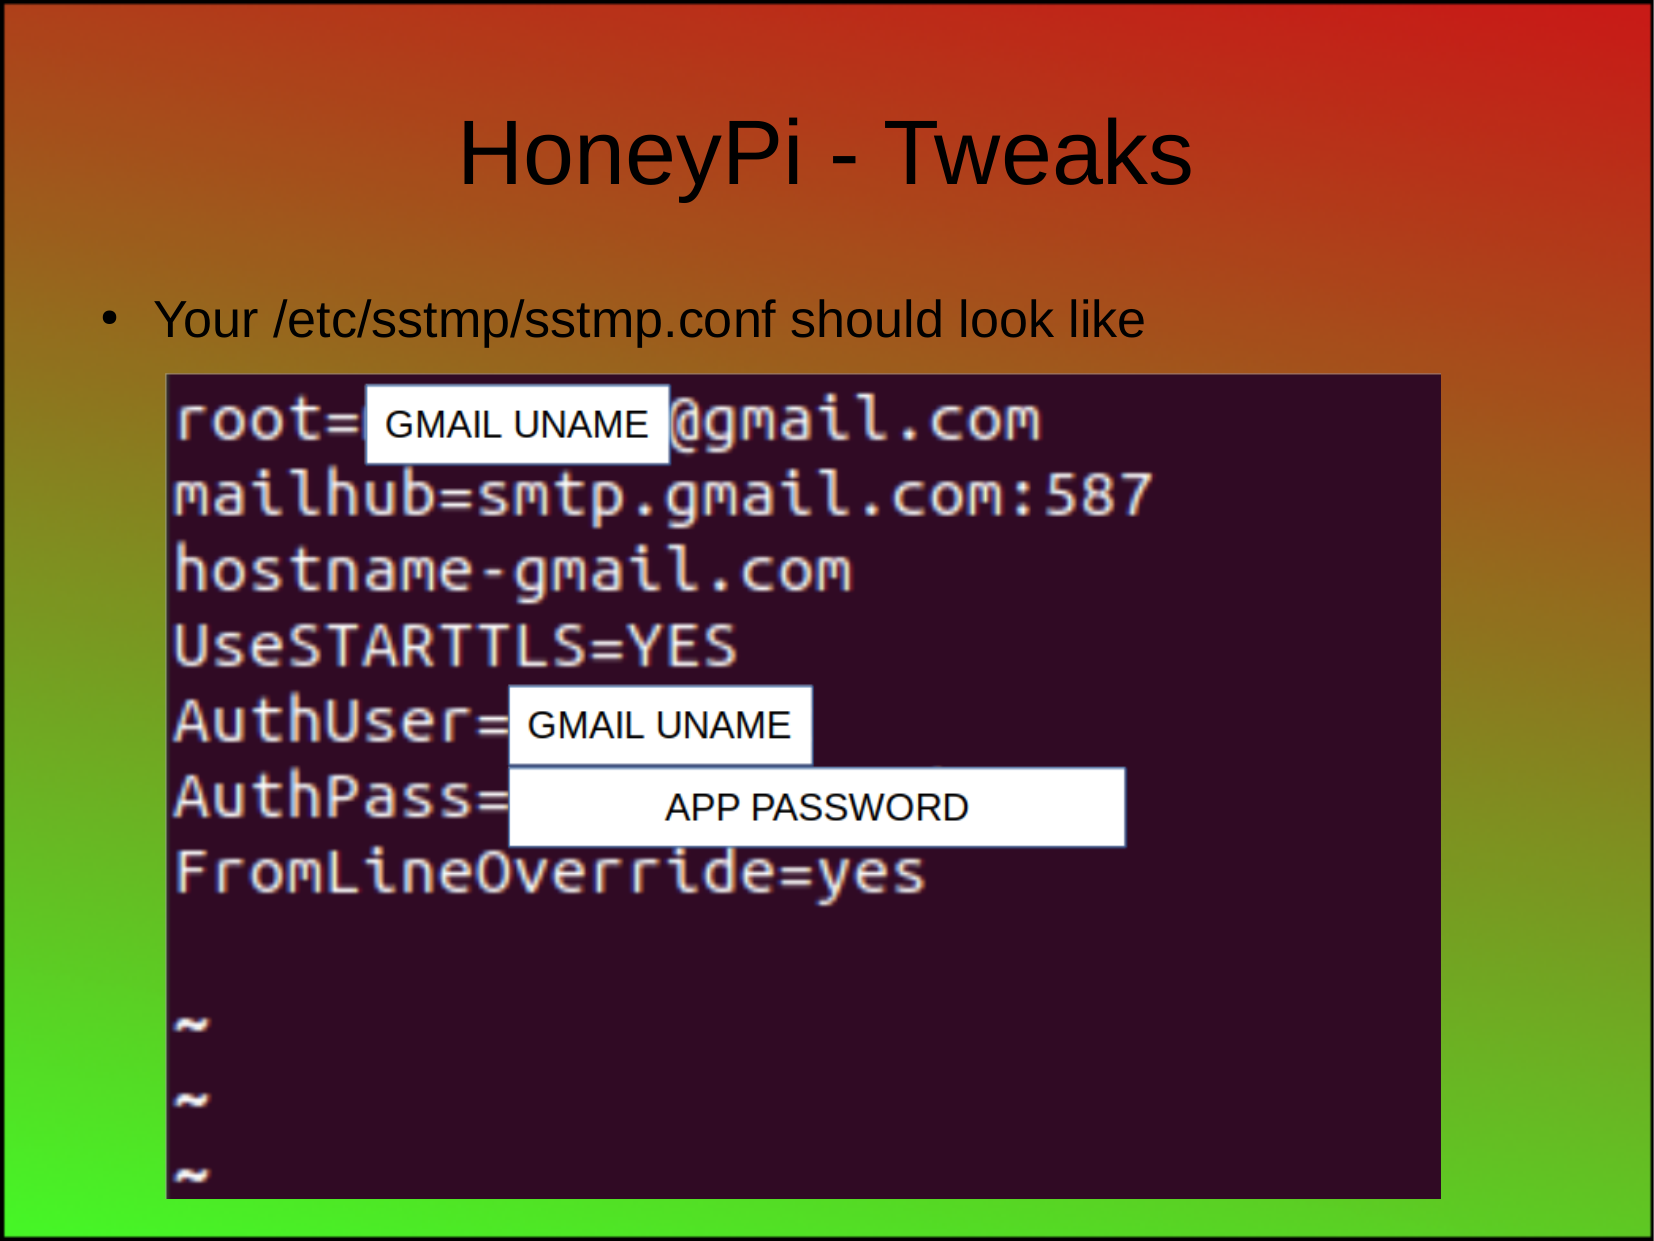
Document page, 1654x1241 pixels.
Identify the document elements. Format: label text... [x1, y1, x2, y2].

list Your /etc/sstmp/sstmp.conf should look like [82, 290, 1571, 1010]
title HoneyPi - Tweaks [82, 49, 1571, 257]
picture [0, 0, 1654, 1241]
